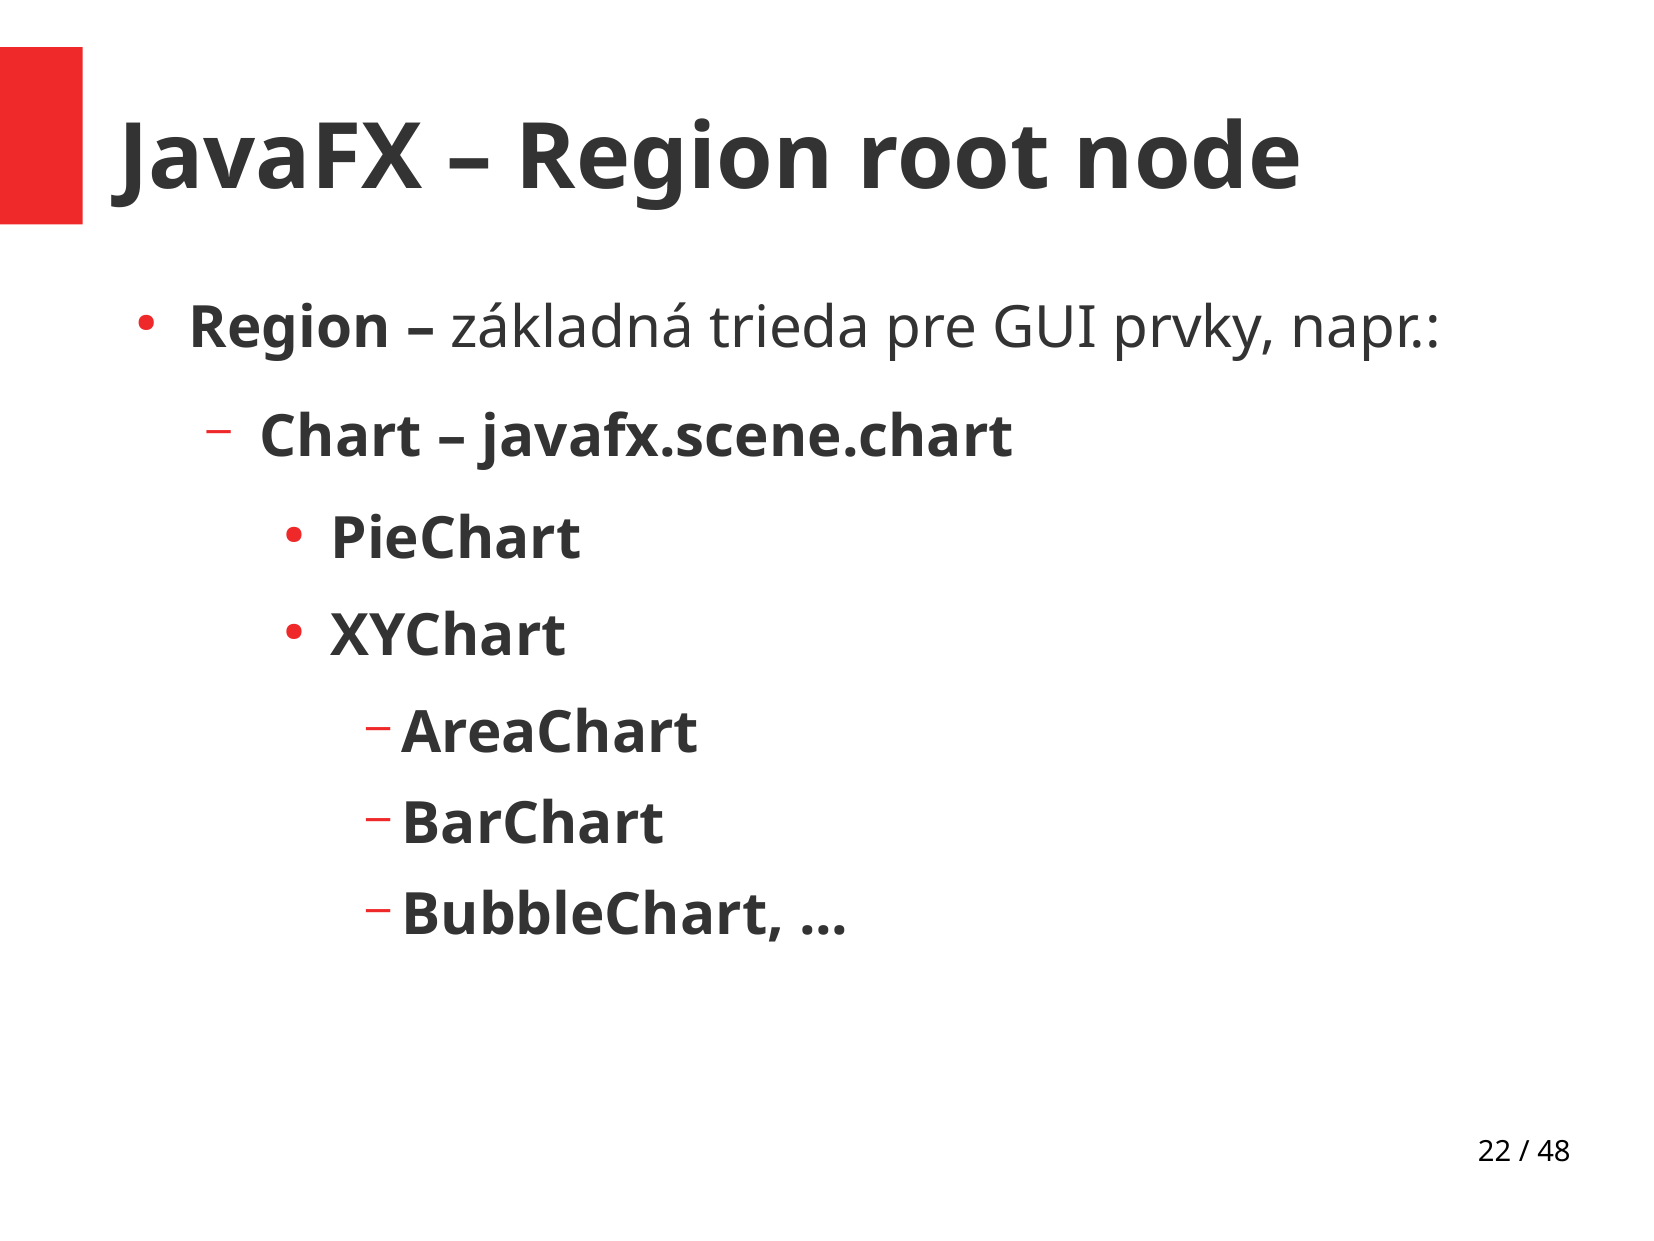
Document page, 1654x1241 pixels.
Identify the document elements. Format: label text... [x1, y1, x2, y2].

title JavaFX – Region root node [118, 49, 1571, 257]
list Region – základná trieda pre GUI prvky, napr.: Chart – javafx.scene.chart PieChart XYChart AreaChart BarChart BubbleChart, ... [118, 285, 1536, 1005]
